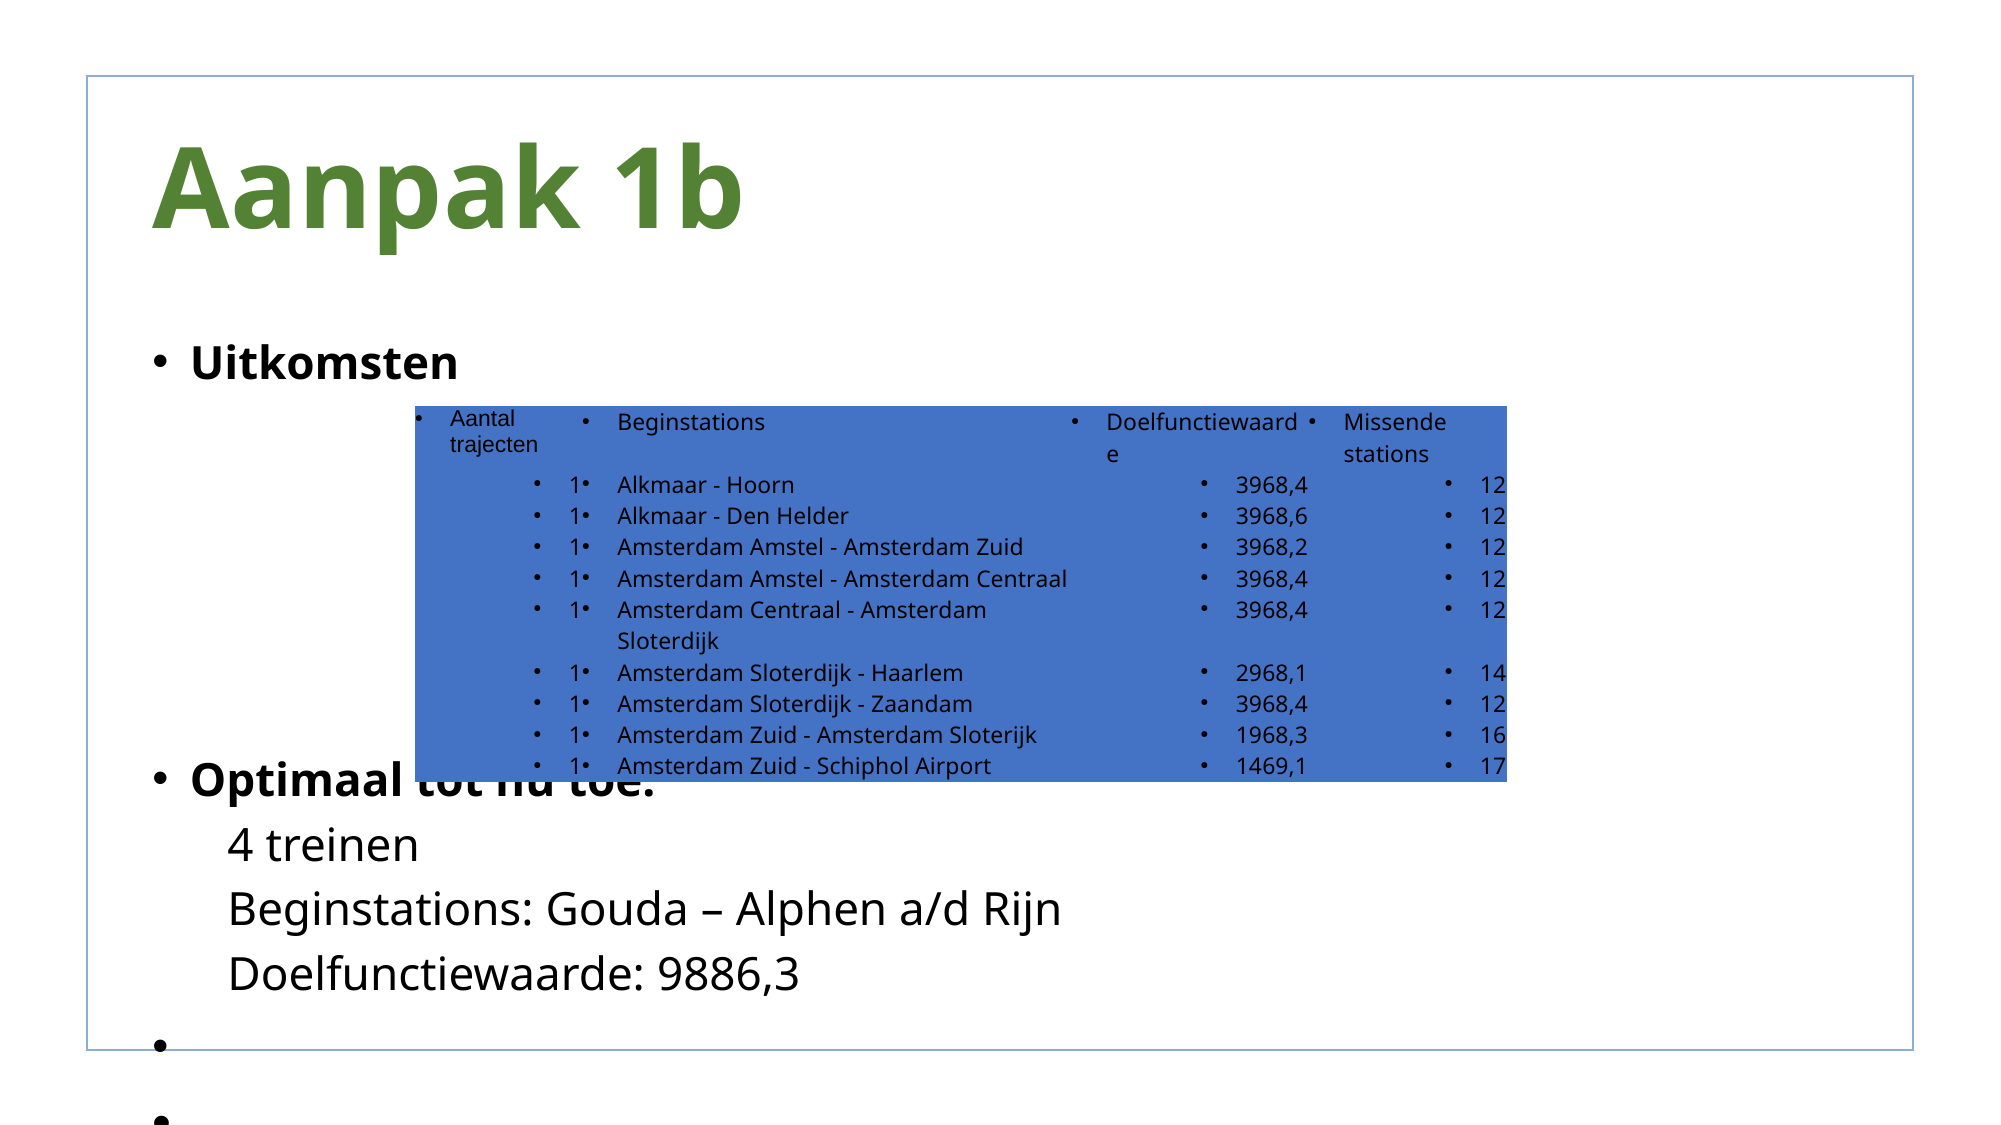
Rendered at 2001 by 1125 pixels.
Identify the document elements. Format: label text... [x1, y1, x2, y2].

table_cell 3968,4 [1071, 563, 1308, 594]
table_cell 3968,4 [1071, 688, 1308, 719]
table_cell 12 [1308, 469, 1507, 500]
table_cell 17 [1308, 750, 1507, 782]
table_cell 1 [415, 688, 582, 719]
text_box [87, 76, 1913, 1050]
table_cell 12 [1308, 594, 1507, 657]
table_cell Alkmaar - Hoorn [582, 469, 1071, 500]
table_cell 1 [415, 469, 582, 500]
table_cell 1 [415, 719, 582, 750]
title Aanpak 1b [137, 83, 1863, 302]
table_cell 12 [1308, 563, 1507, 594]
table_header Aantal trajecten [415, 406, 582, 469]
table_cell 14 [1308, 657, 1507, 688]
table_cell 12 [1308, 688, 1507, 719]
table_cell Amsterdam Zuid - Schiphol Airport [582, 750, 1071, 782]
table_cell 1 [415, 657, 582, 688]
table_cell Alkmaar - Den Helder [582, 500, 1071, 531]
table_cell Amsterdam Zuid - Amsterdam Sloterijk [582, 719, 1071, 750]
table_cell 1 [415, 594, 582, 657]
table_cell 3968,4 [1071, 469, 1308, 500]
table_cell Amsterdam Amstel - Amsterdam Zuid [582, 531, 1071, 563]
table_cell Amsterdam Sloterdijk - Zaandam [582, 688, 1071, 719]
table_cell 1 [415, 563, 582, 594]
table_header Missende stations [1308, 406, 1507, 469]
table_cell 1968,3 [1071, 719, 1308, 750]
table_cell 3968,6 [1071, 500, 1308, 531]
table_header Beginstations [582, 406, 1071, 469]
table_cell 16 [1308, 719, 1507, 750]
table_cell Amsterdam Amstel - Amsterdam Centraal [582, 563, 1071, 594]
table_cell 3968,2 [1071, 531, 1308, 563]
table_cell 12 [1308, 500, 1507, 531]
table_cell 12 [1308, 531, 1507, 563]
table_cell 3968,4 [1071, 594, 1308, 657]
table_cell 1 [415, 750, 582, 782]
table_cell 1 [415, 531, 582, 563]
table_header Doelfunctiewaarde [1071, 406, 1308, 469]
table_cell Amsterdam Sloterdijk - Haarlem [582, 657, 1071, 688]
table_cell 2968,1 [1071, 657, 1308, 688]
table_cell Amsterdam Centraal - Amsterdam Sloterdijk [582, 594, 1071, 657]
table_cell 1 [415, 500, 582, 531]
list Uitkomsten Optimaal tot nu toe: 4 treinen Beginstations: Gouda – Alphen a/d Rijn Doelfunctiewaarde: 9886,3 [137, 302, 1863, 1014]
table_cell 1469,1 [1071, 750, 1308, 782]
